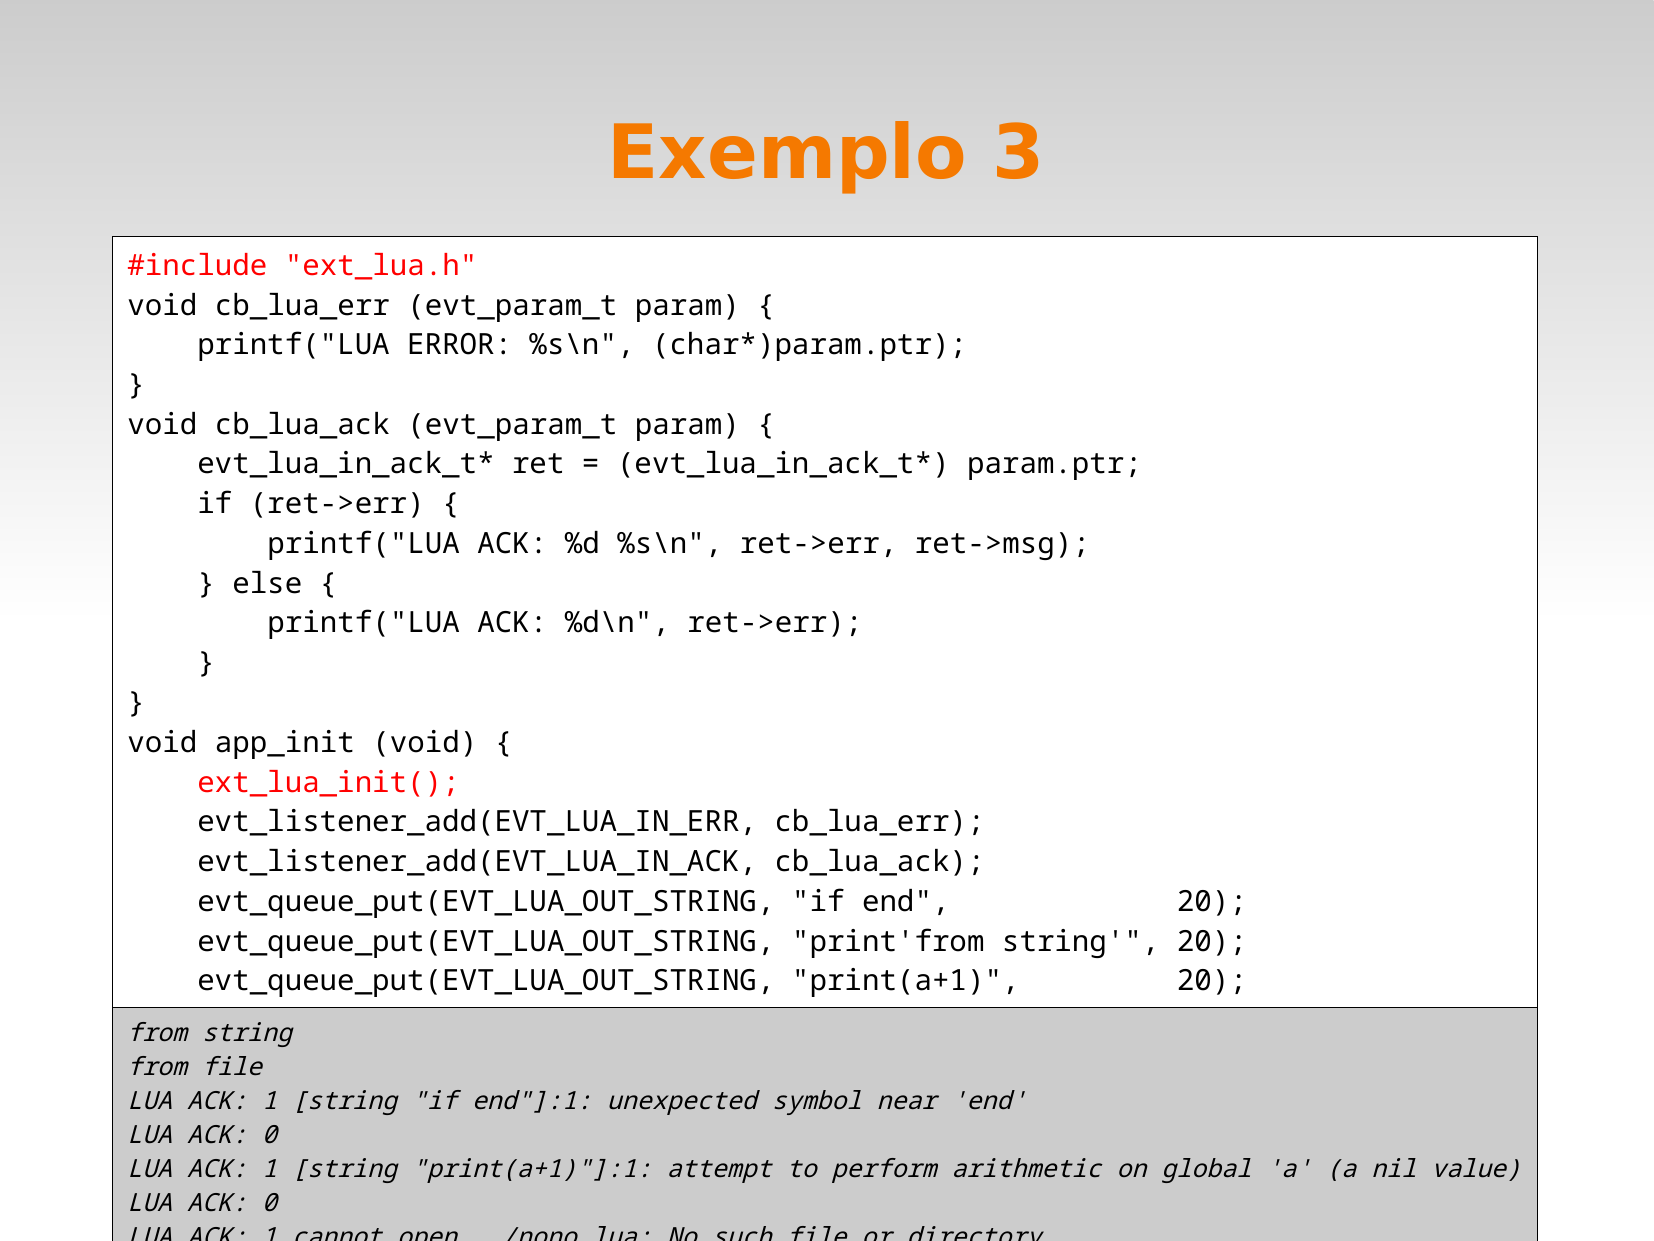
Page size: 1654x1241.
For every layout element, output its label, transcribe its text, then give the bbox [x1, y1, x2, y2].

text_box #include "ext_lua.h" void cb_lua_err (evt_param_t param) { printf("LUA ERROR: %s\n", (char*)param.ptr); } void cb_lua_ack (evt_param_t param) { evt_lua_in_ack_t* ret = (evt_lua_in_ack_t*) param.ptr; if (ret->err) { printf("LUA ACK: %d %s\n", ret->err, ret->msg); } else { printf("LUA ACK: %d\n", ret->err); } } void app_init (void) { ext_lua_init(); evt_listener_add(EVT_LUA_IN_ERR, cb_lua_err); evt_listener_add(EVT_LUA_IN_ACK, cb_lua_ack); evt_queue_put(EVT_LUA_OUT_STRING, "if end", 20); evt_queue_put(EVT_LUA_OUT_STRING, "print'from string'", 20); evt_queue_put(EVT_LUA_OUT_STRING, "print(a+1)", 20); evt_queue_put(EVT_LUA_OUT_FILE, "app3.lua", 20); evt_queue_put(EVT_LUA_OUT_FILE, "nono.lua", 20); } [112, 236, 1538, 1000]
title Exemplo 3 [82, 49, 1571, 257]
text_box from string from file LUA ACK: 1 [string "if end"]:1: unexpected symbol near 'end' LUA ACK: 0 LUA ACK: 1 [string "print(a+1)"]:1: attempt to perform arithmetic on global 'a' (a nil value) LUA ACK: 0 LUA ACK: 1 cannot open ../nono.lua: No such file or directory [112, 1007, 1538, 1230]
